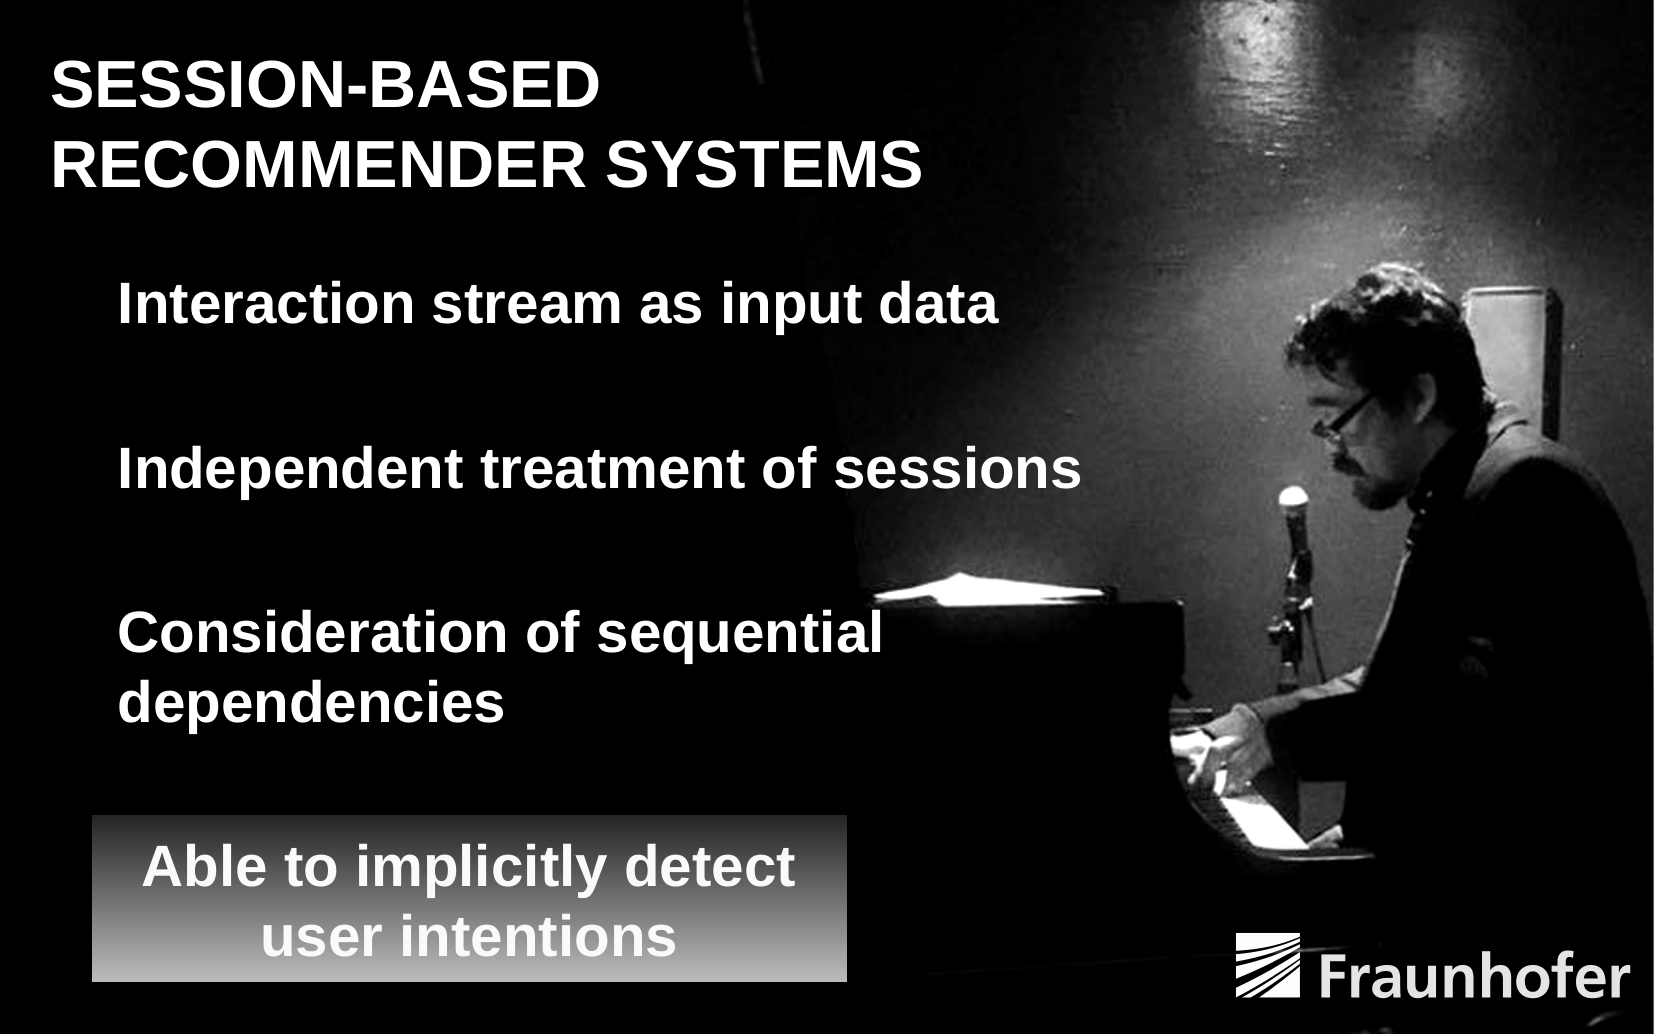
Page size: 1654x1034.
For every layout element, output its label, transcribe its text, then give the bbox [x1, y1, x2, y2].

title Session-based recommender systems [49, 34, 1613, 207]
picture [0, 0, 1654, 1034]
list Interaction stream as input data Independent treatment of sessions Consideration of sequential dependencies [82, 225, 1159, 775]
text_box Able to implicitly detect user intentions [91, 814, 848, 983]
